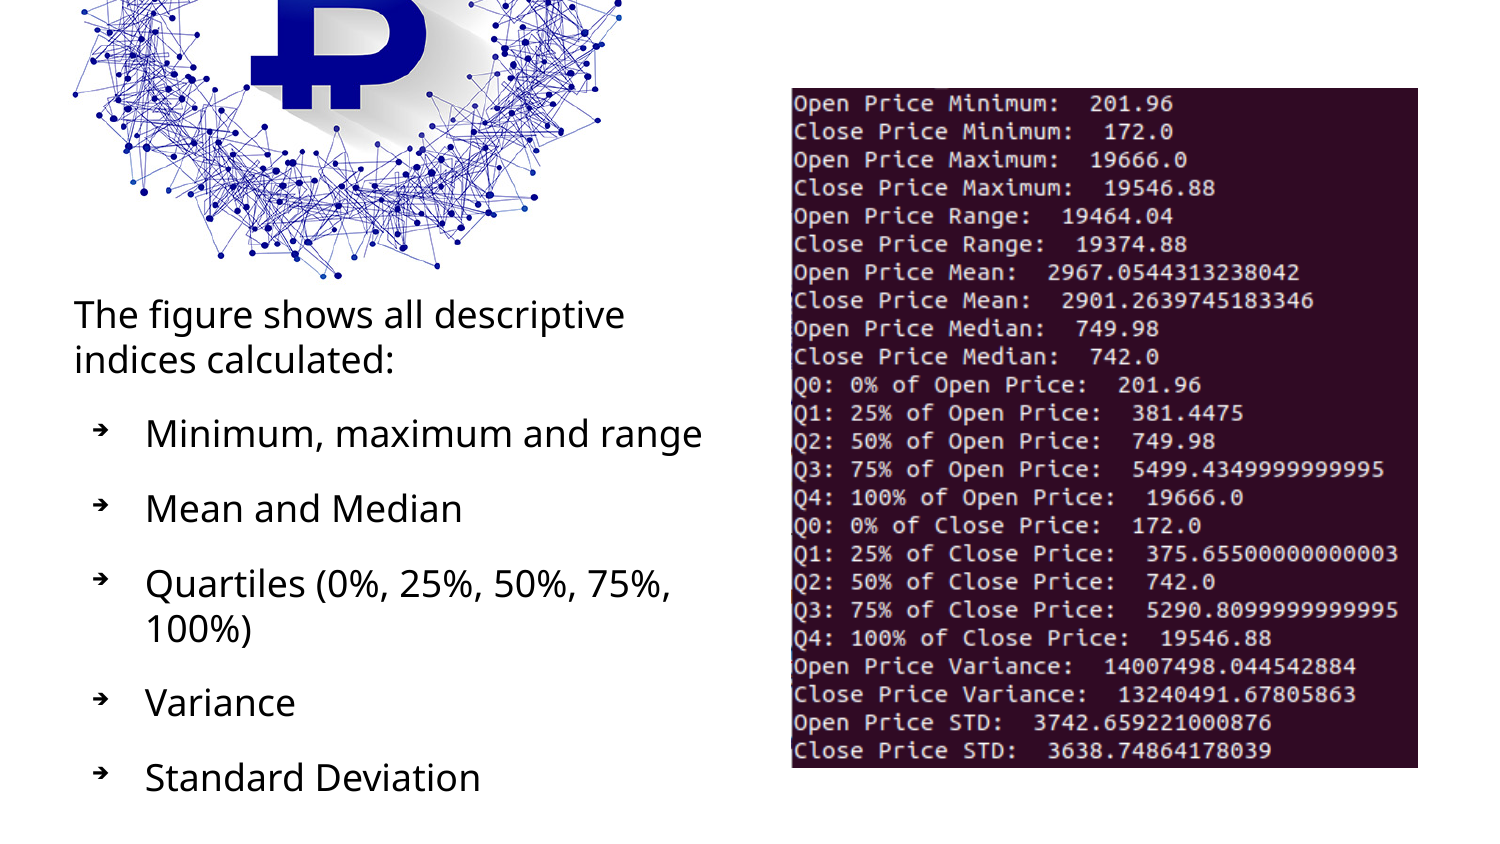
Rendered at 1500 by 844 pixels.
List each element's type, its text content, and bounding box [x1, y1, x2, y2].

list The figure shows all descriptive indices calculated: Minimum, maximum and range Mean and Median Quartiles (0%, 25%, 50%, 75%, 100%) Variance Standard Deviation [59, 283, 756, 544]
picture [0, 0, 1500, 844]
